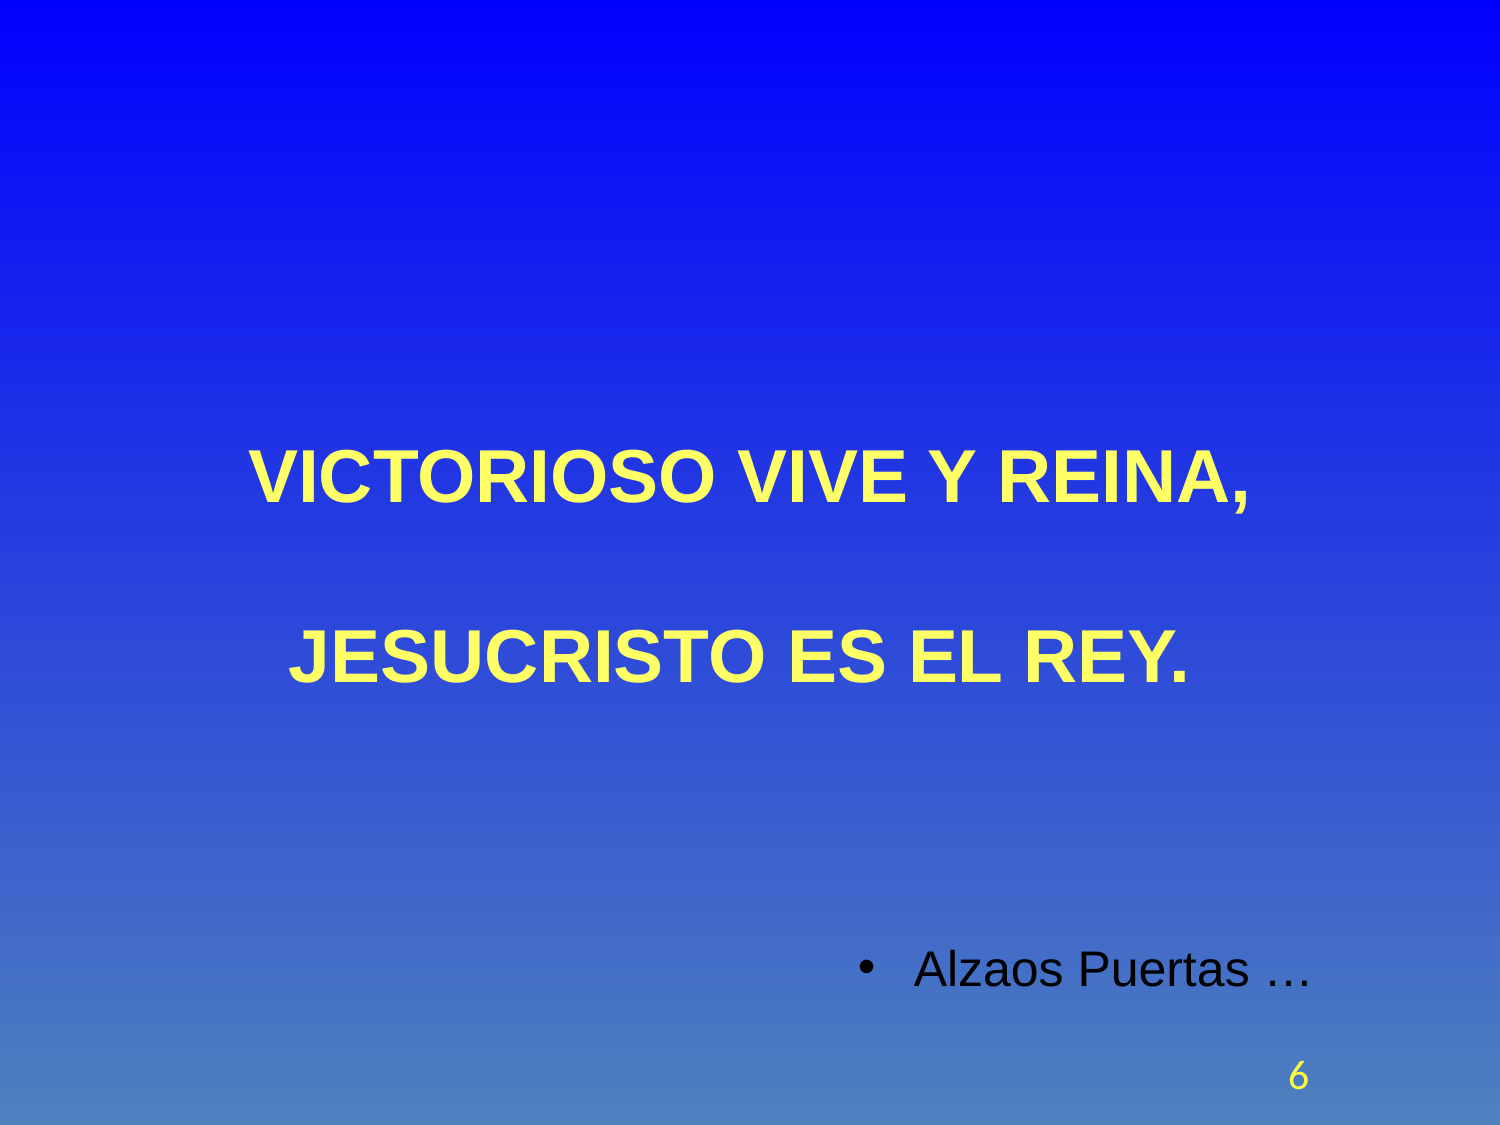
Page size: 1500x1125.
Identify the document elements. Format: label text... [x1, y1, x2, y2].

text_box <número> [974, 1042, 1325, 1103]
title VICTORIOSO VIVE Y REINA, JESUCRISTO ES EL REY. [75, 468, 1426, 657]
text_box Alzaos Puertas … [616, 928, 1329, 1012]
